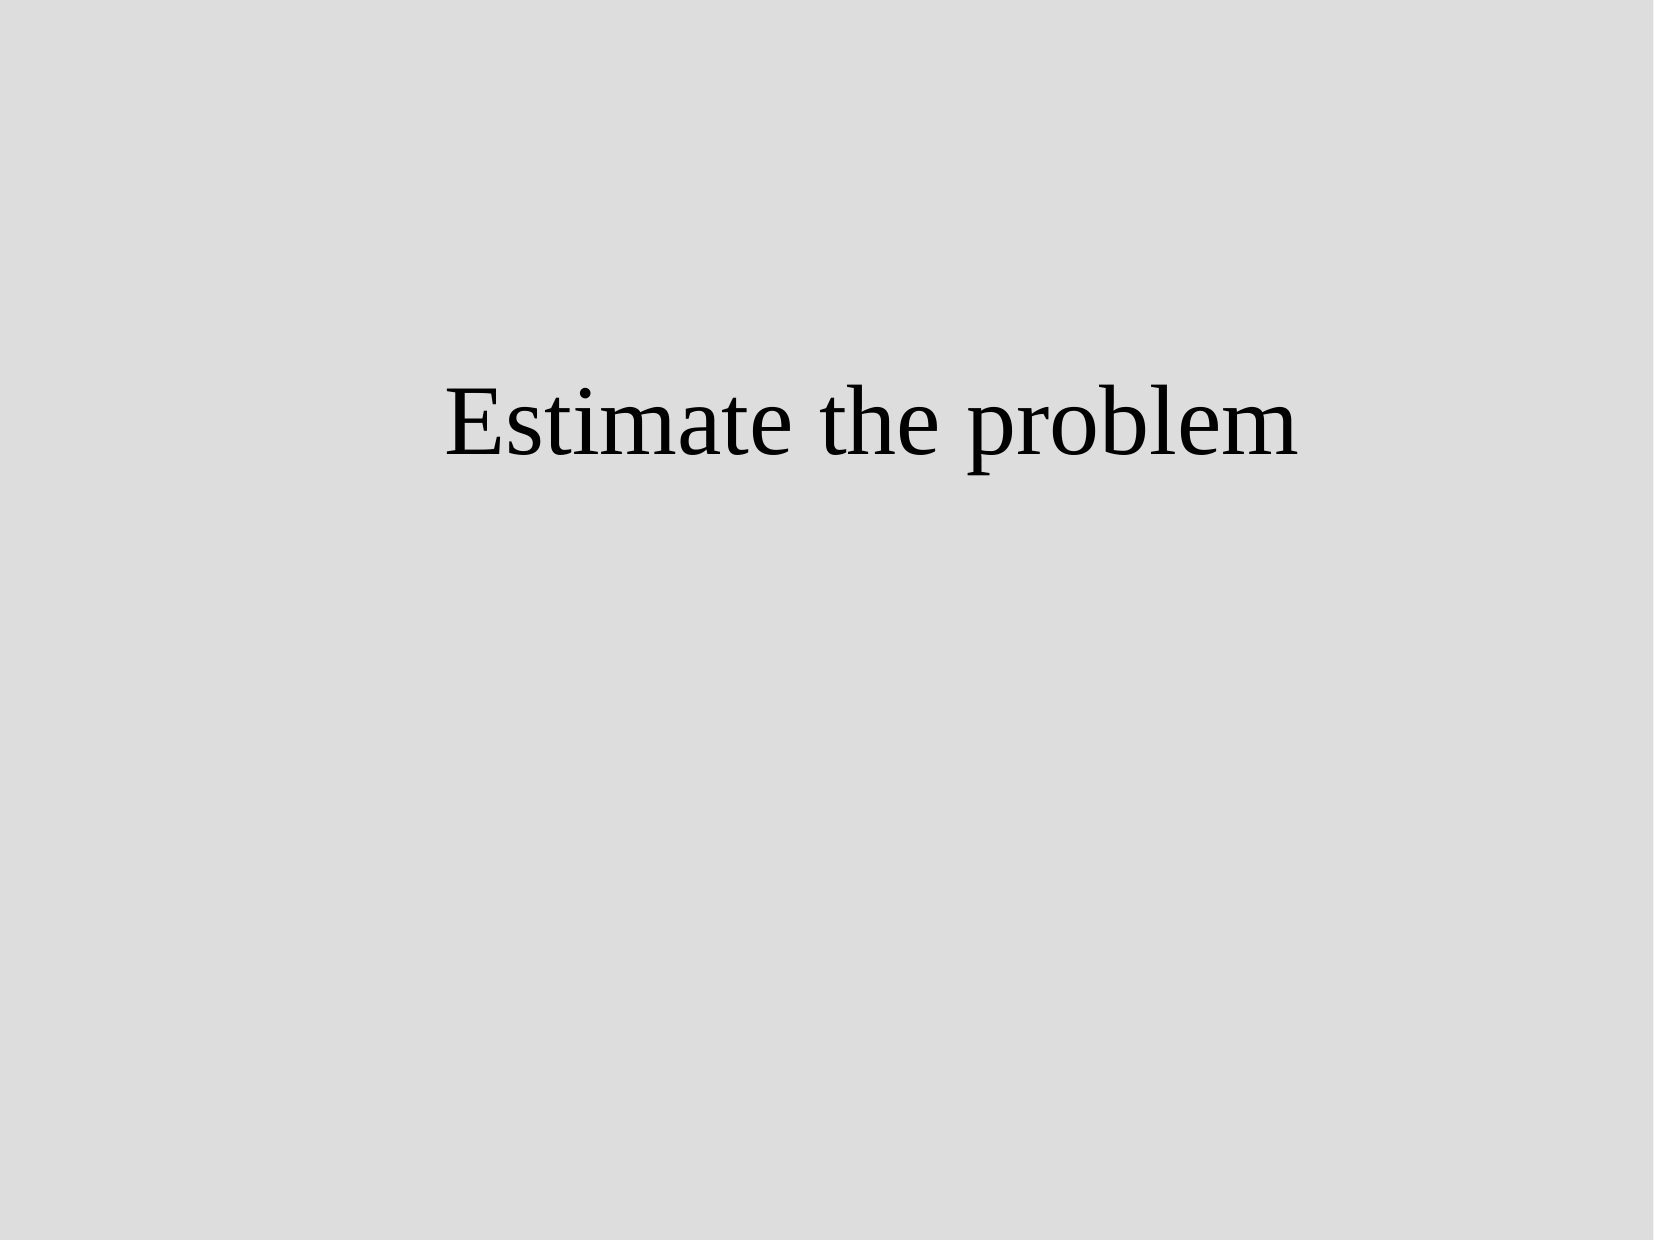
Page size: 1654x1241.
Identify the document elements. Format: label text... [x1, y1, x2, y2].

subtitle [82, 49, 1571, 1010]
text_box Estimate the problem [271, 357, 1473, 484]
